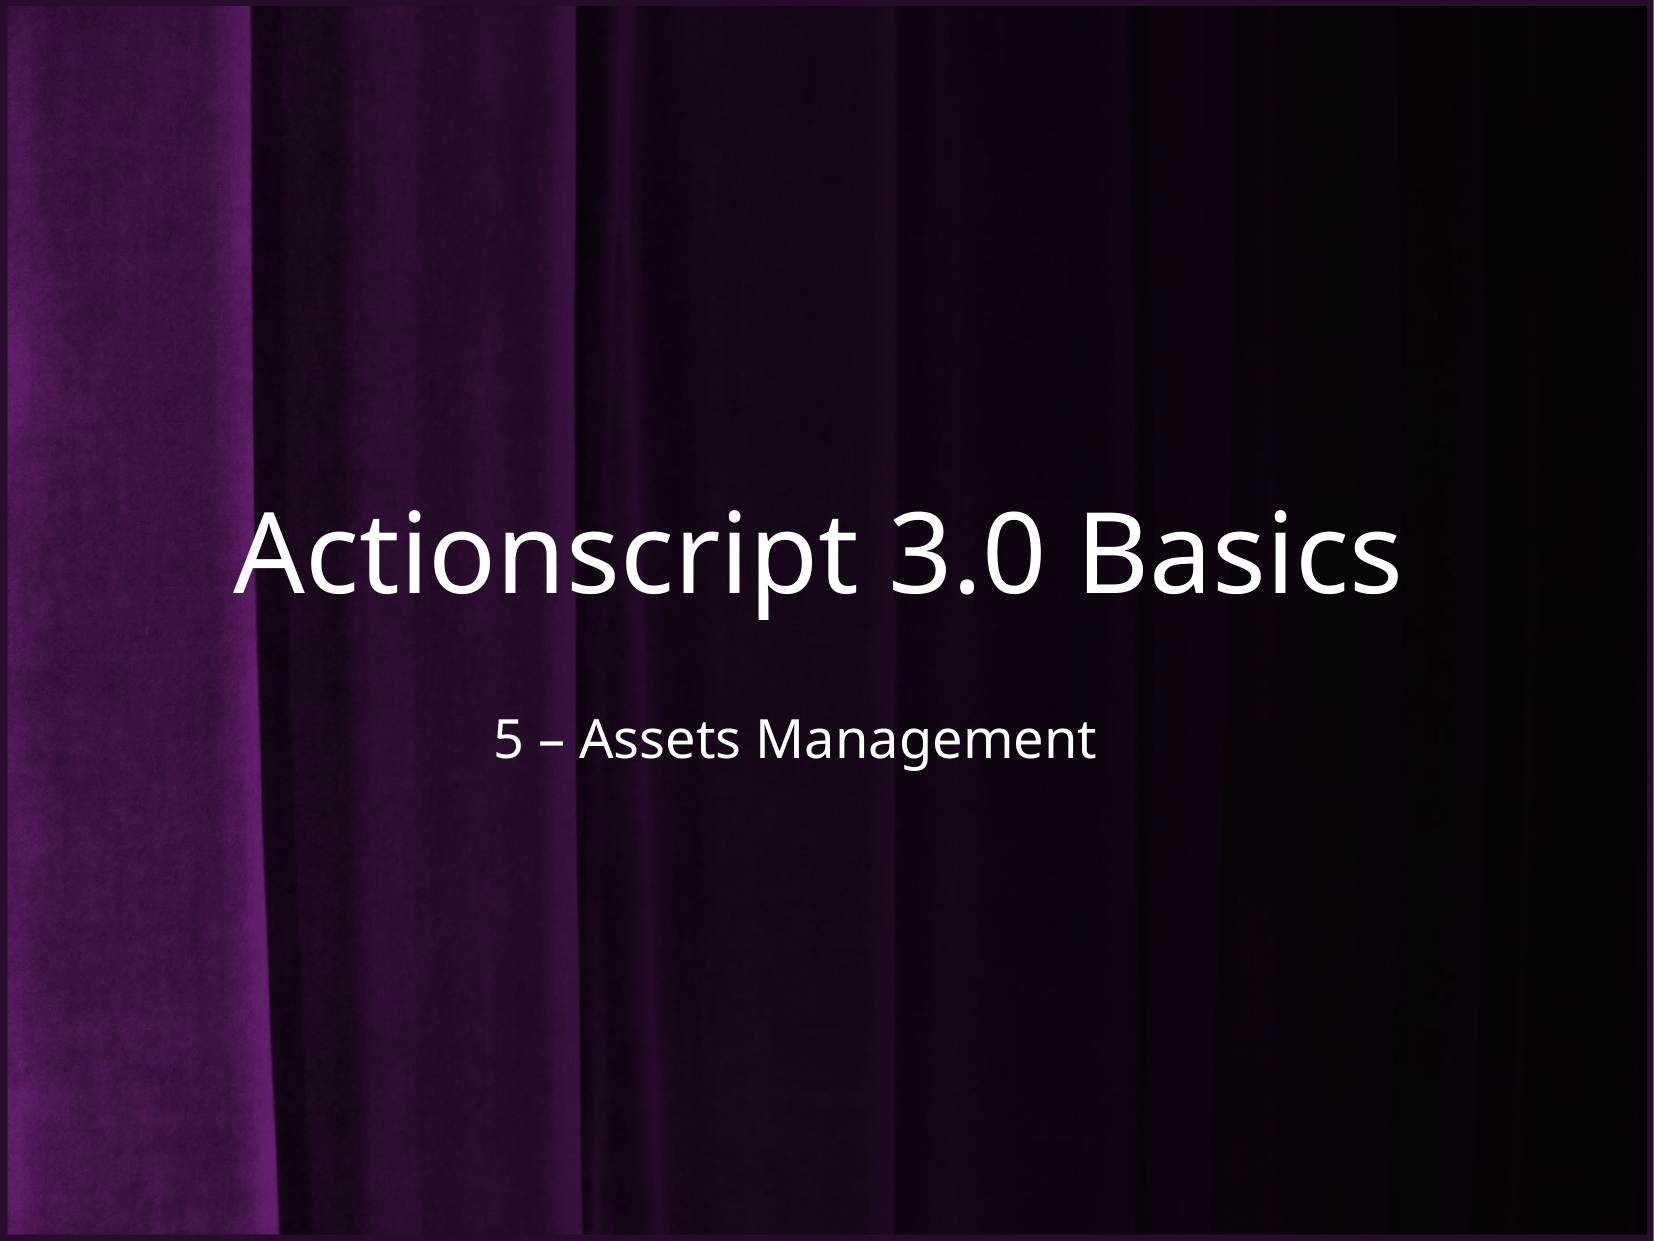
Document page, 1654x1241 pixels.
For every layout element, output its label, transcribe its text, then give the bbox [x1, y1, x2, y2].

picture [0, 0, 1654, 1241]
title 5 – Assets Management [51, 633, 1540, 841]
title Actionscript 3.0 Basics [75, 446, 1564, 654]
